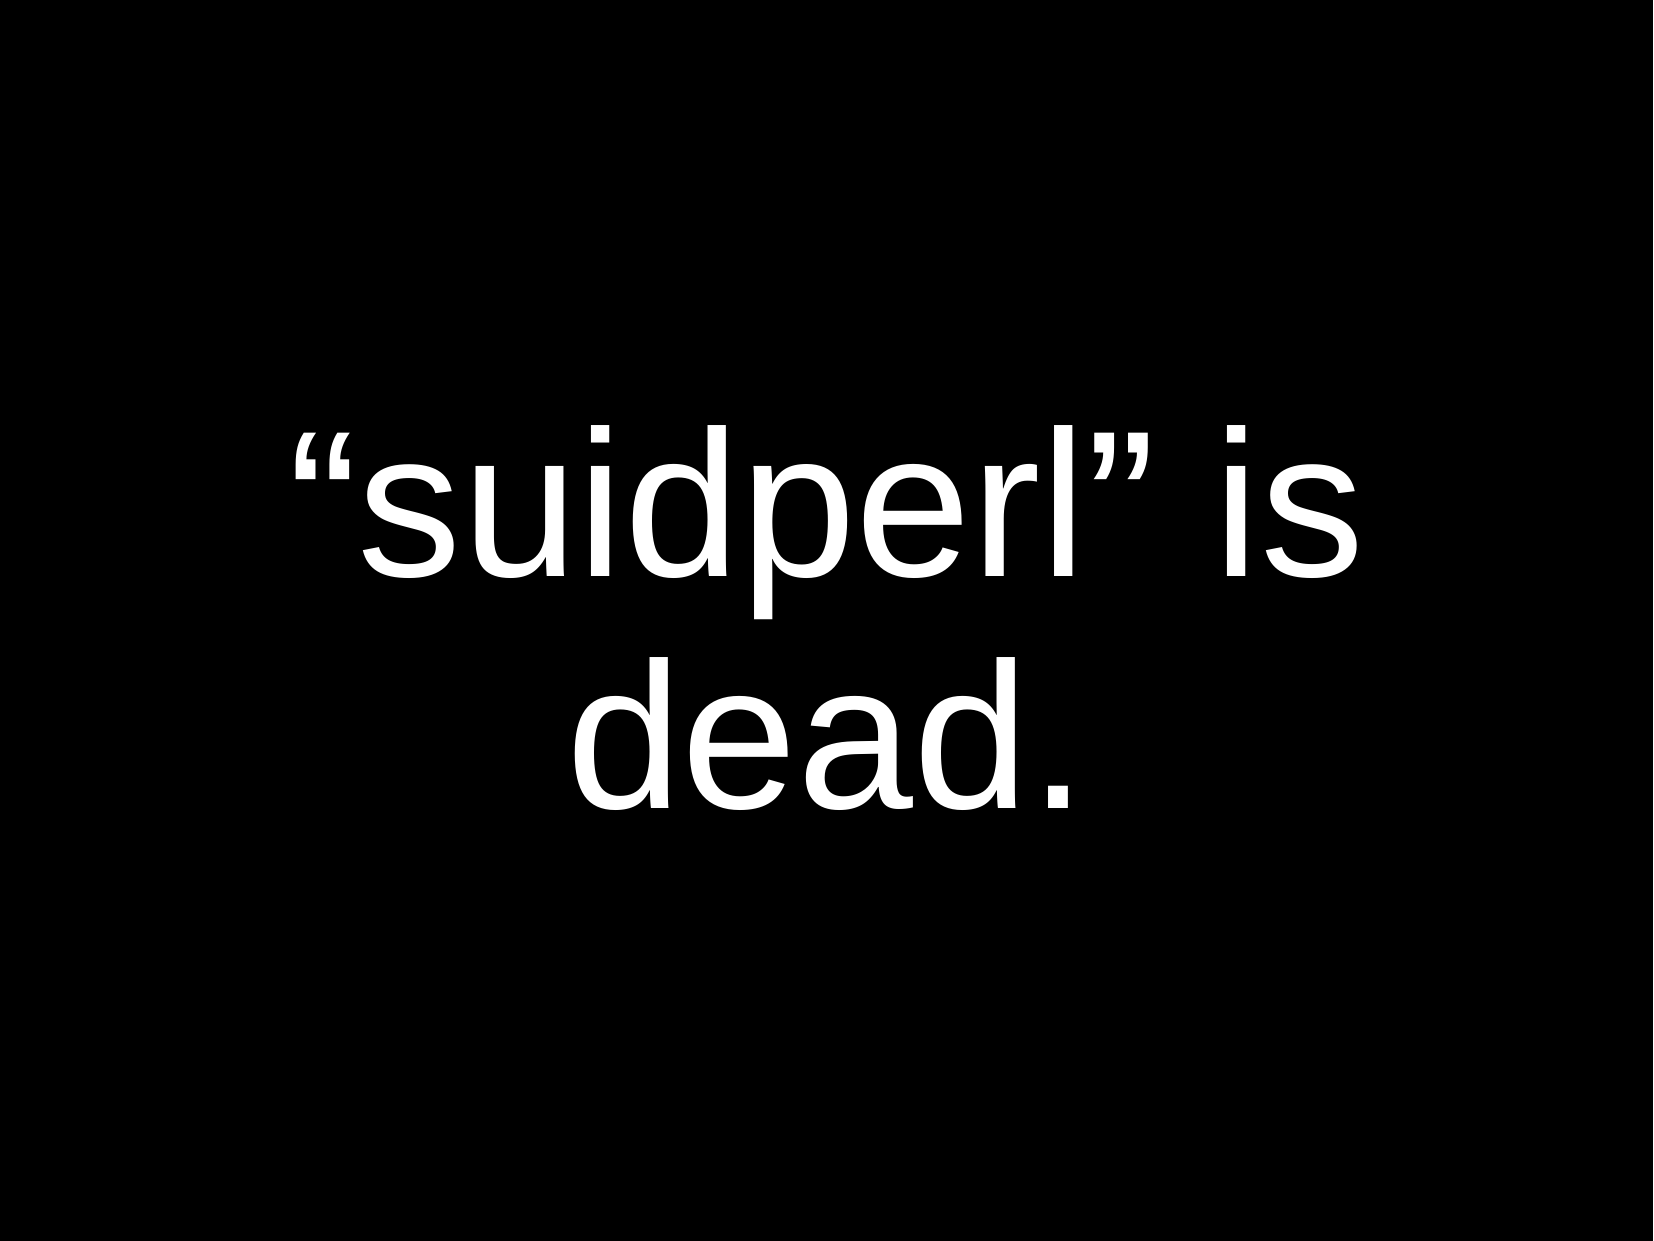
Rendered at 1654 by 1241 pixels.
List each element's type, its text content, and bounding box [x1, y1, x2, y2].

title “suidperl” is dead. [82, 108, 1571, 1133]
